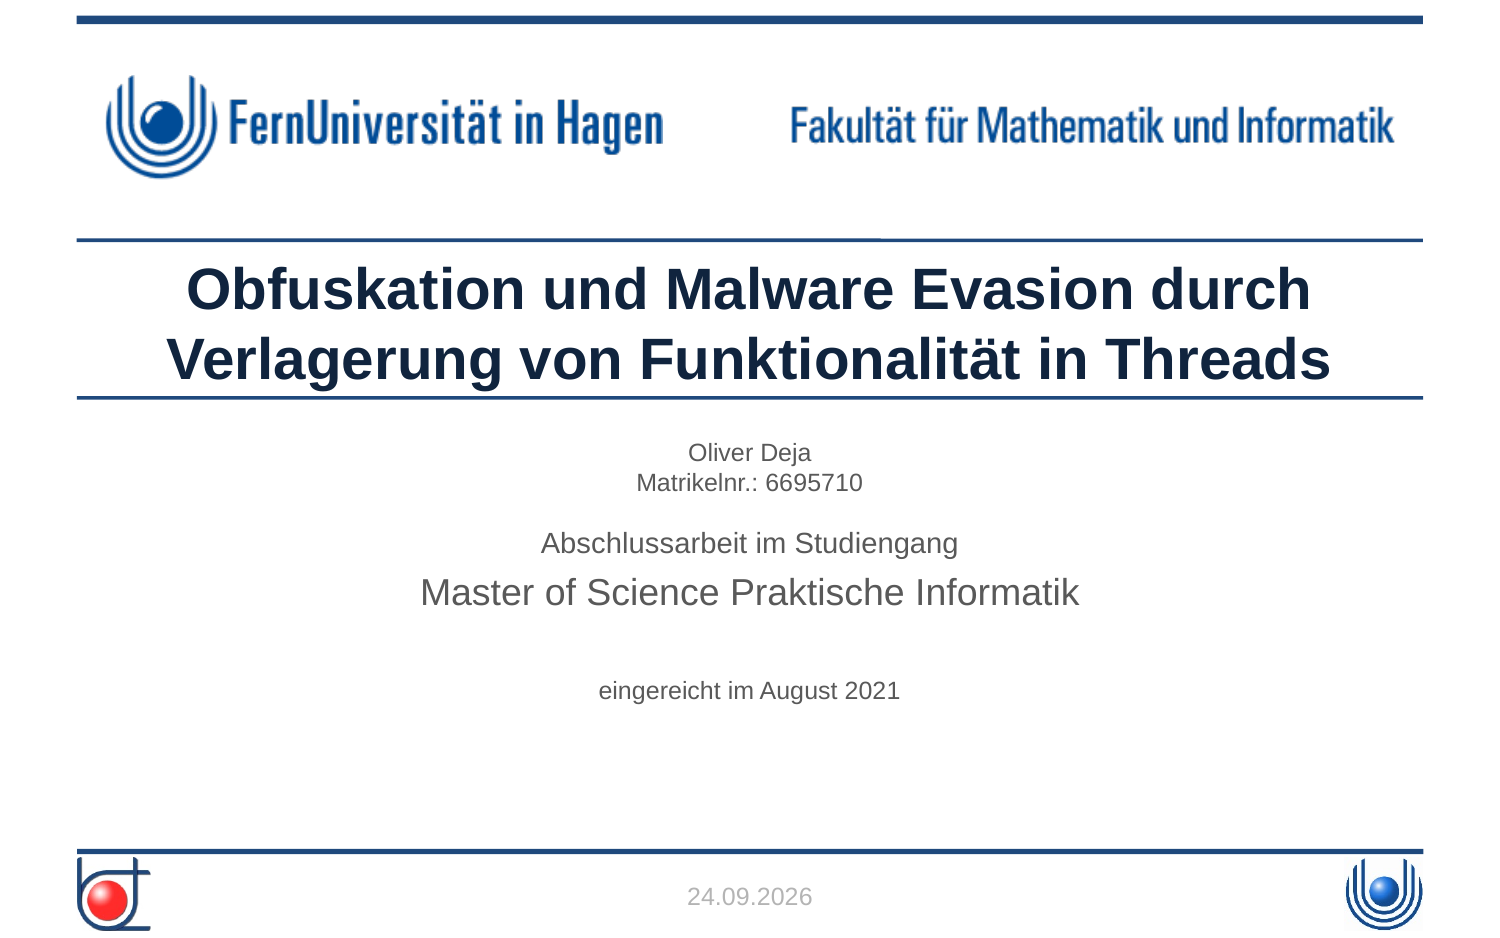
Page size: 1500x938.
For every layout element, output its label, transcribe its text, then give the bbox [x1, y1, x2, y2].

subtitle Oliver Deja Matrikelnr.: 6695710 Abschlussarbeit im Studiengang Master of Science Praktische Informatik eingereicht im August 2021 [225, 450, 1276, 691]
slide_number 30.08.2021 [575, 870, 925, 920]
picture [1344, 857, 1423, 931]
picture [791, 104, 1396, 146]
picture [105, 75, 663, 181]
picture [76, 857, 151, 931]
title Obfuskation und Malware Evasion durch Verlagerung von Funktionalität in Threads [77, 249, 1423, 394]
